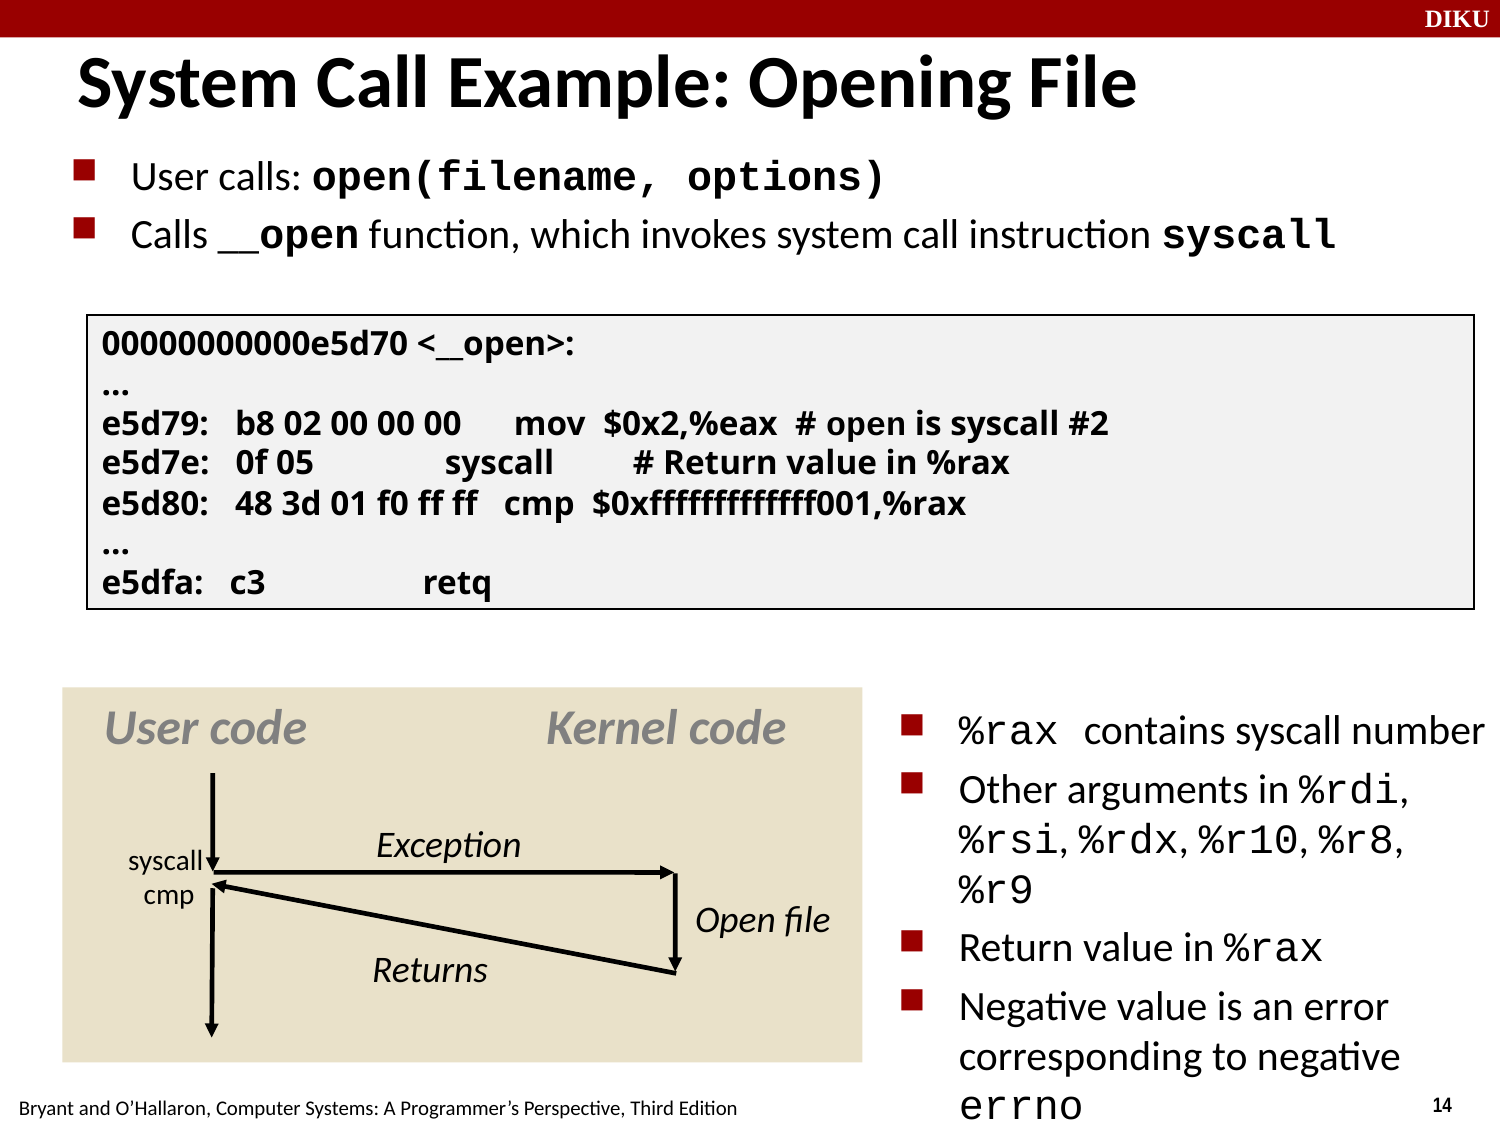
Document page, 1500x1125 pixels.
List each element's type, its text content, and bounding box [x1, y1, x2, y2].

list User calls: open(filename, options) Calls __open function, which invokes system call instruction syscall [59, 141, 1438, 313]
text_box Open file [680, 887, 881, 948]
text_box User code [89, 687, 323, 763]
text_box 00000000000e5d70 <__open>: ... e5d79: b8 02 00 00 00 mov $0x2,%eax # open is syscall #2 e5d7e: 0f 05 syscall # Return value in %rax e5d80: 48 3d 01 f0 ff ff cmp $0xfffffffffffff001,%rax ... e5dfa: c3 retq [86, 314, 1475, 609]
text_box Kernel code [531, 687, 802, 763]
text_box cmp [128, 868, 210, 918]
text_box Returns [357, 938, 503, 998]
text_box Exception [361, 812, 537, 873]
text_box %rax contains syscall number Other arguments in %rdi, %rsi, %rdx, %r10, %r8, %r9 Return value in %rax Negative value is an error corresponding to negative errno [887, 695, 1500, 1113]
title System Call Example: Opening File [62, 31, 1475, 125]
text_box syscall [113, 834, 219, 885]
text_box [62, 687, 863, 1063]
